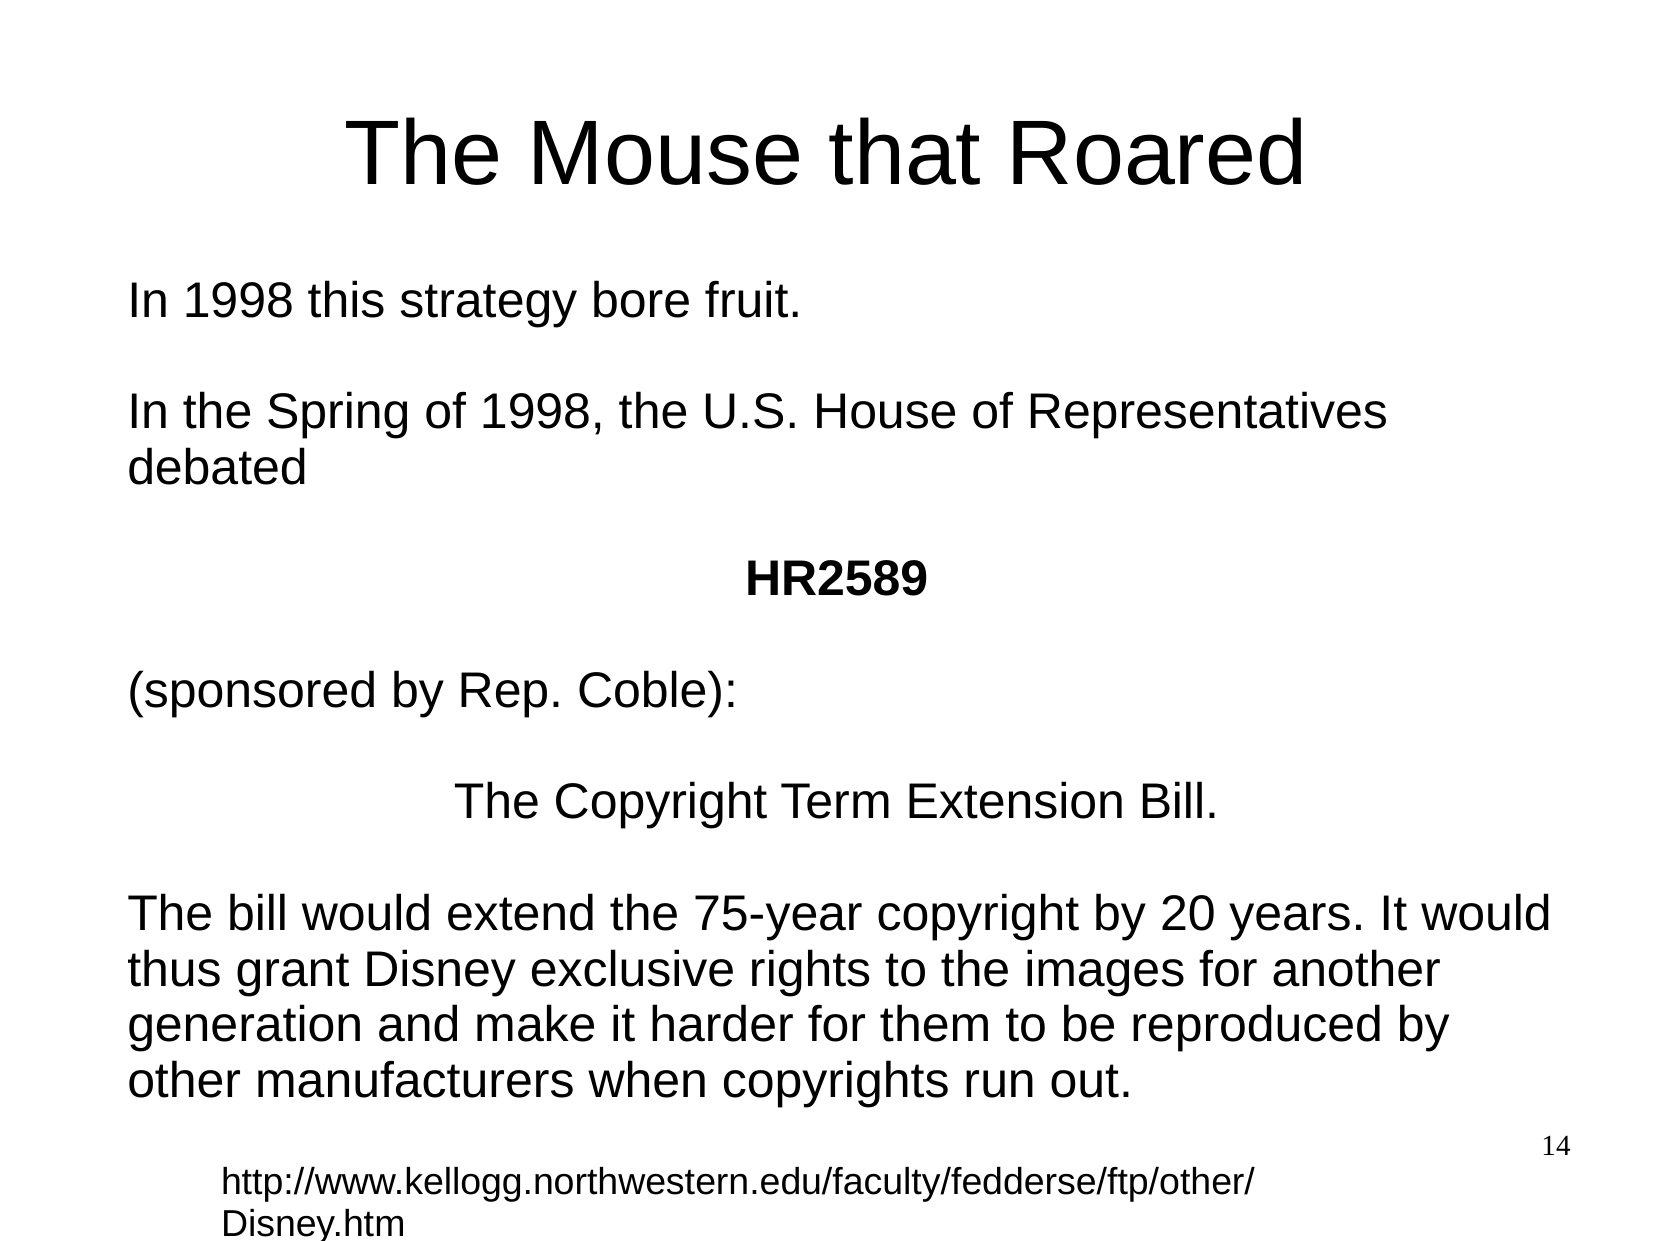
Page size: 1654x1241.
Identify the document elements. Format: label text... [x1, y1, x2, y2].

text_box In 1998 this strategy bore fruit. In the Spring of 1998, the U.S. House of Representatives debated HR2589 (sponsored by Rep. Coble): The Copyright Term Extension Bill. The bill would extend the 75-year copyright by 20 years. It would thus grant Disney exclusive rights to the images for another generation and make it harder for them to be reproduced by other manufacturers when copyrights run out. [112, 264, 1576, 1117]
title The Mouse that Roared [82, 49, 1571, 257]
text_box http://www.kellogg.northwestern.edu/faculty/fedderse/ftp/other/Disney.htm [206, 1152, 1451, 1210]
